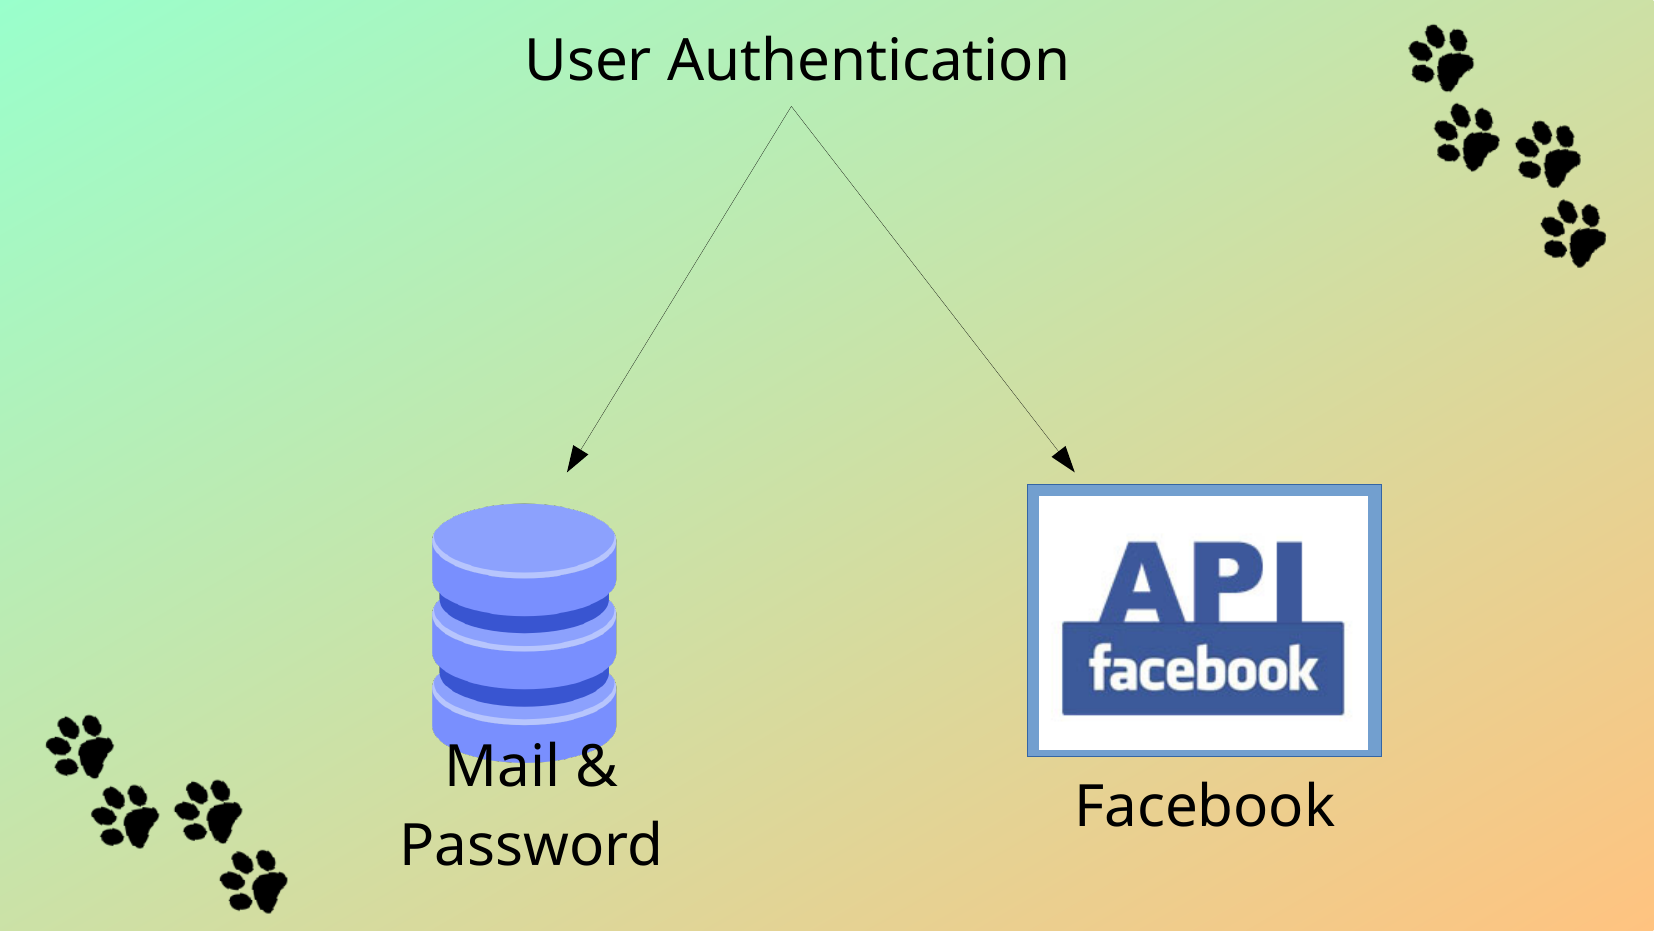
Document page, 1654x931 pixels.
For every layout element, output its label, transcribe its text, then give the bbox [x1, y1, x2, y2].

text_box [1027, 484, 1382, 756]
picture [1039, 496, 1368, 750]
picture [389, 498, 659, 756]
text_box Facebook [980, 756, 1430, 851]
picture [587, 748, 598, 756]
picture [0, 609, 388, 931]
text_box Mail & Password [307, 756, 756, 851]
subtitle User Authentication [750, 108, 843, 175]
picture [1311, 0, 1654, 363]
subtitle User Authentication [413, 0, 1182, 175]
